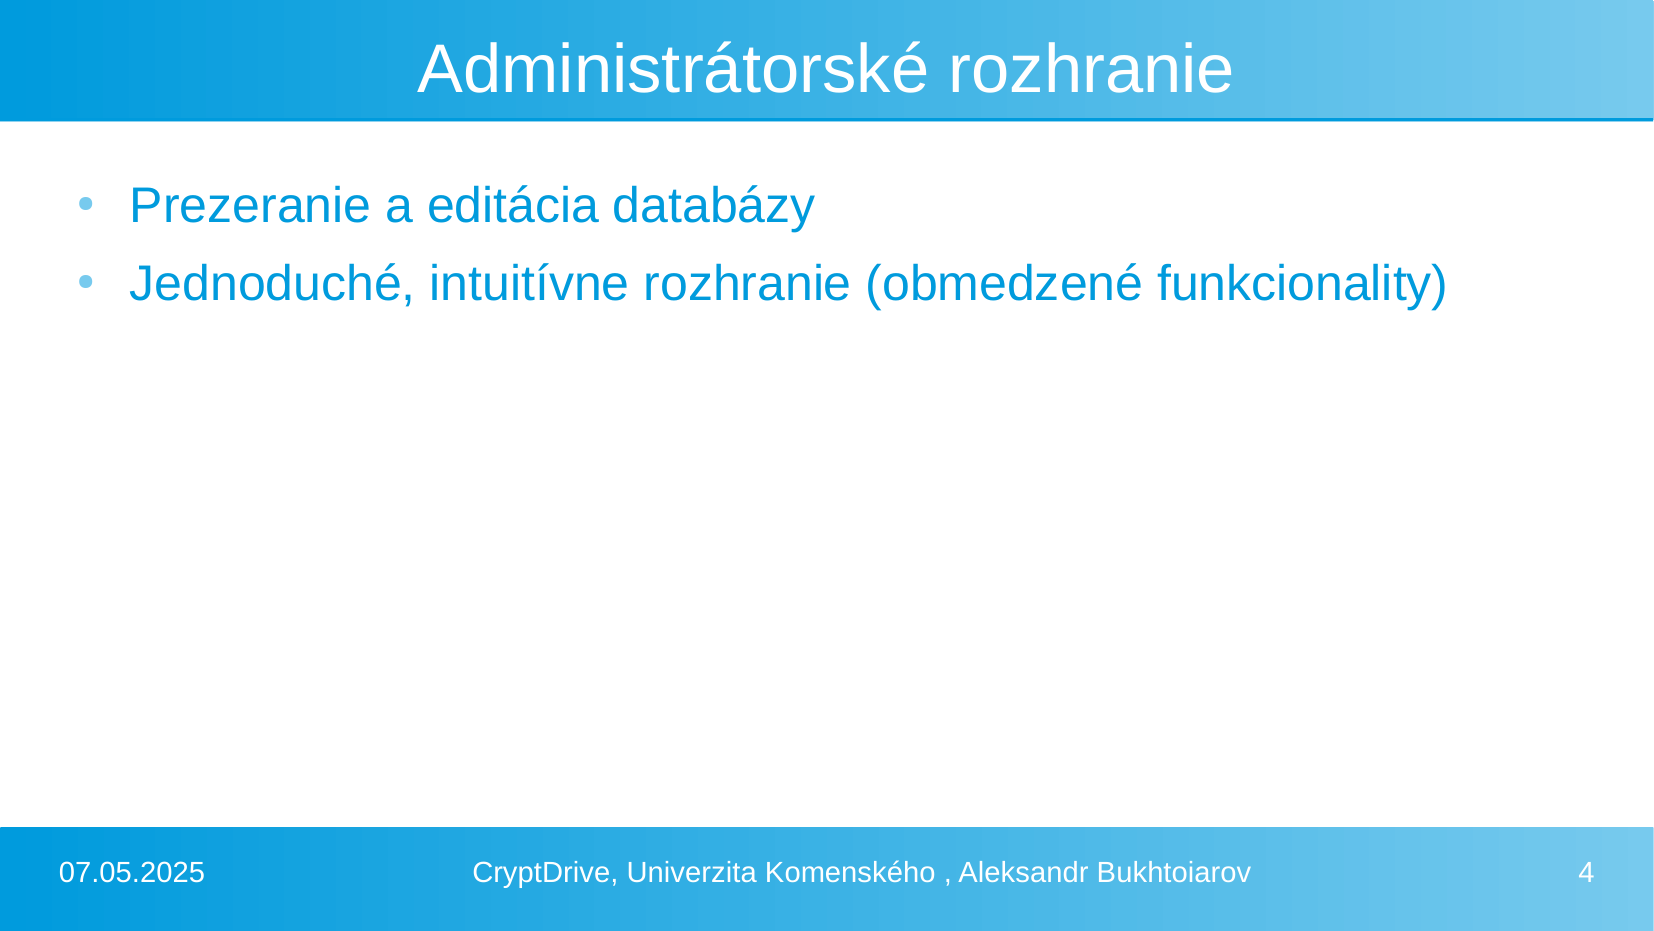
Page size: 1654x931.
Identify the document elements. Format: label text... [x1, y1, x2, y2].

list Prezeranie a editácia databázy Jednoduché, intuitívne rozhranie (obmedzené funkcionality) [59, 177, 1595, 768]
title Administrátorské rozhranie [59, 29, 1595, 108]
